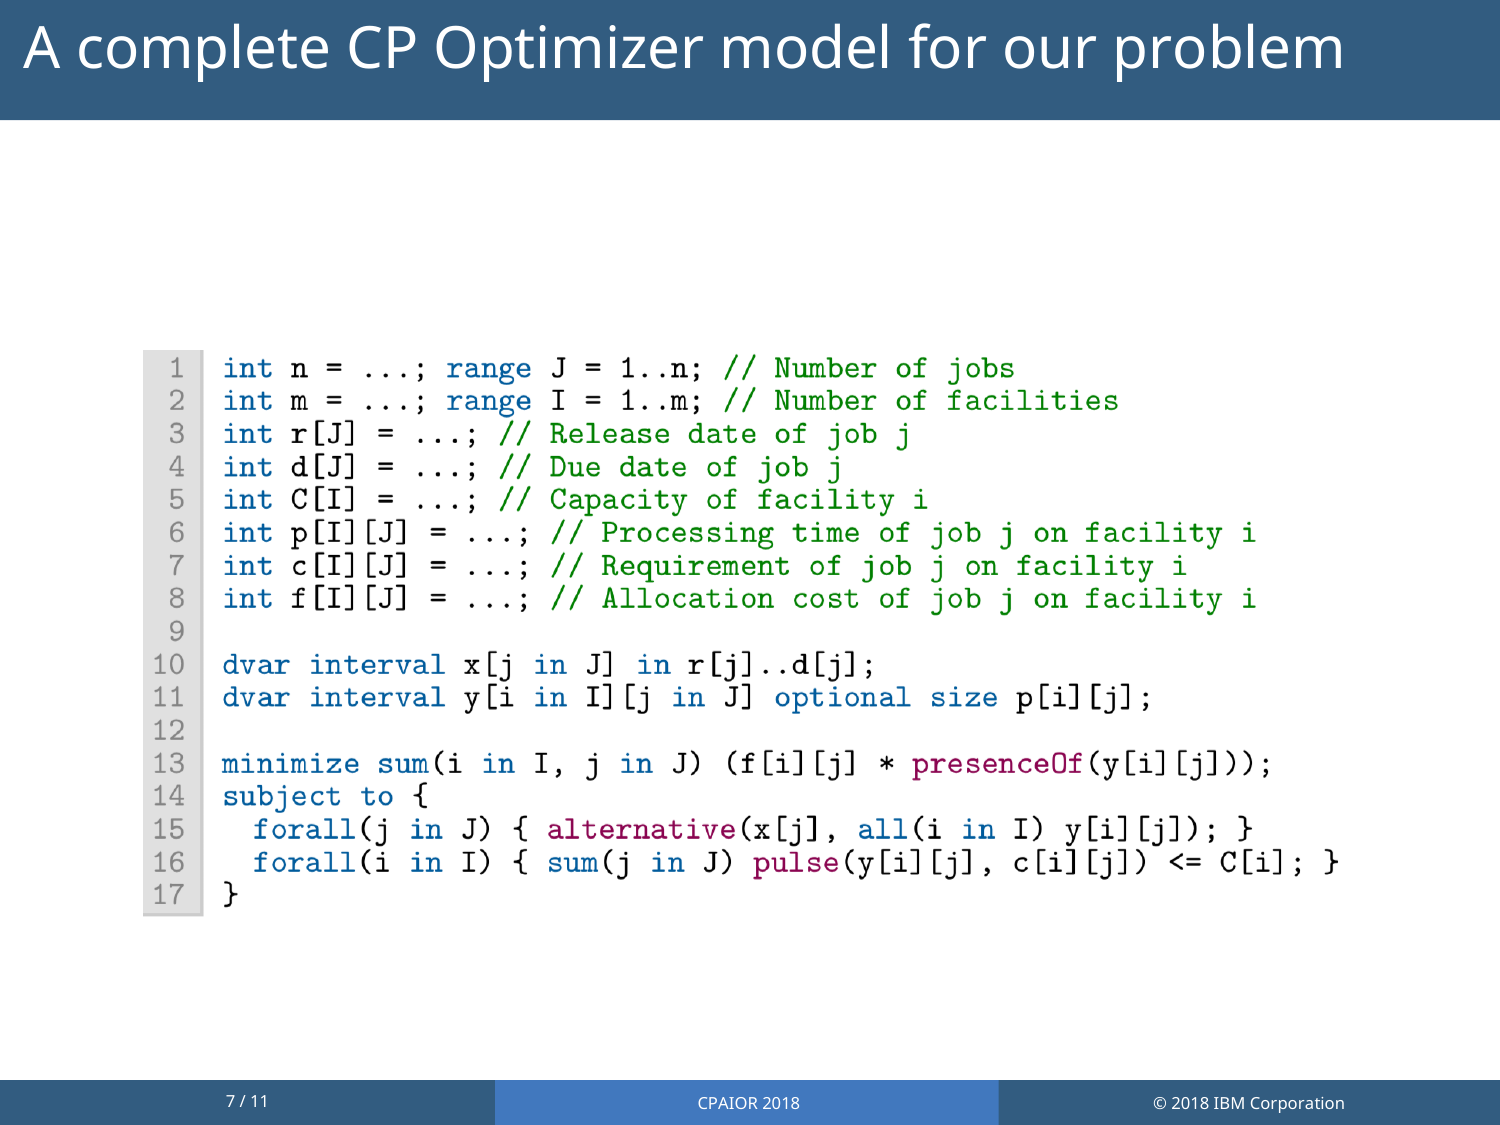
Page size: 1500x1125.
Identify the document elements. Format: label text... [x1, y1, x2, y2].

picture [201, 347, 1351, 914]
title A complete CP Optimizer model for our problem [0, 0, 1500, 121]
text_box [140, 347, 201, 914]
